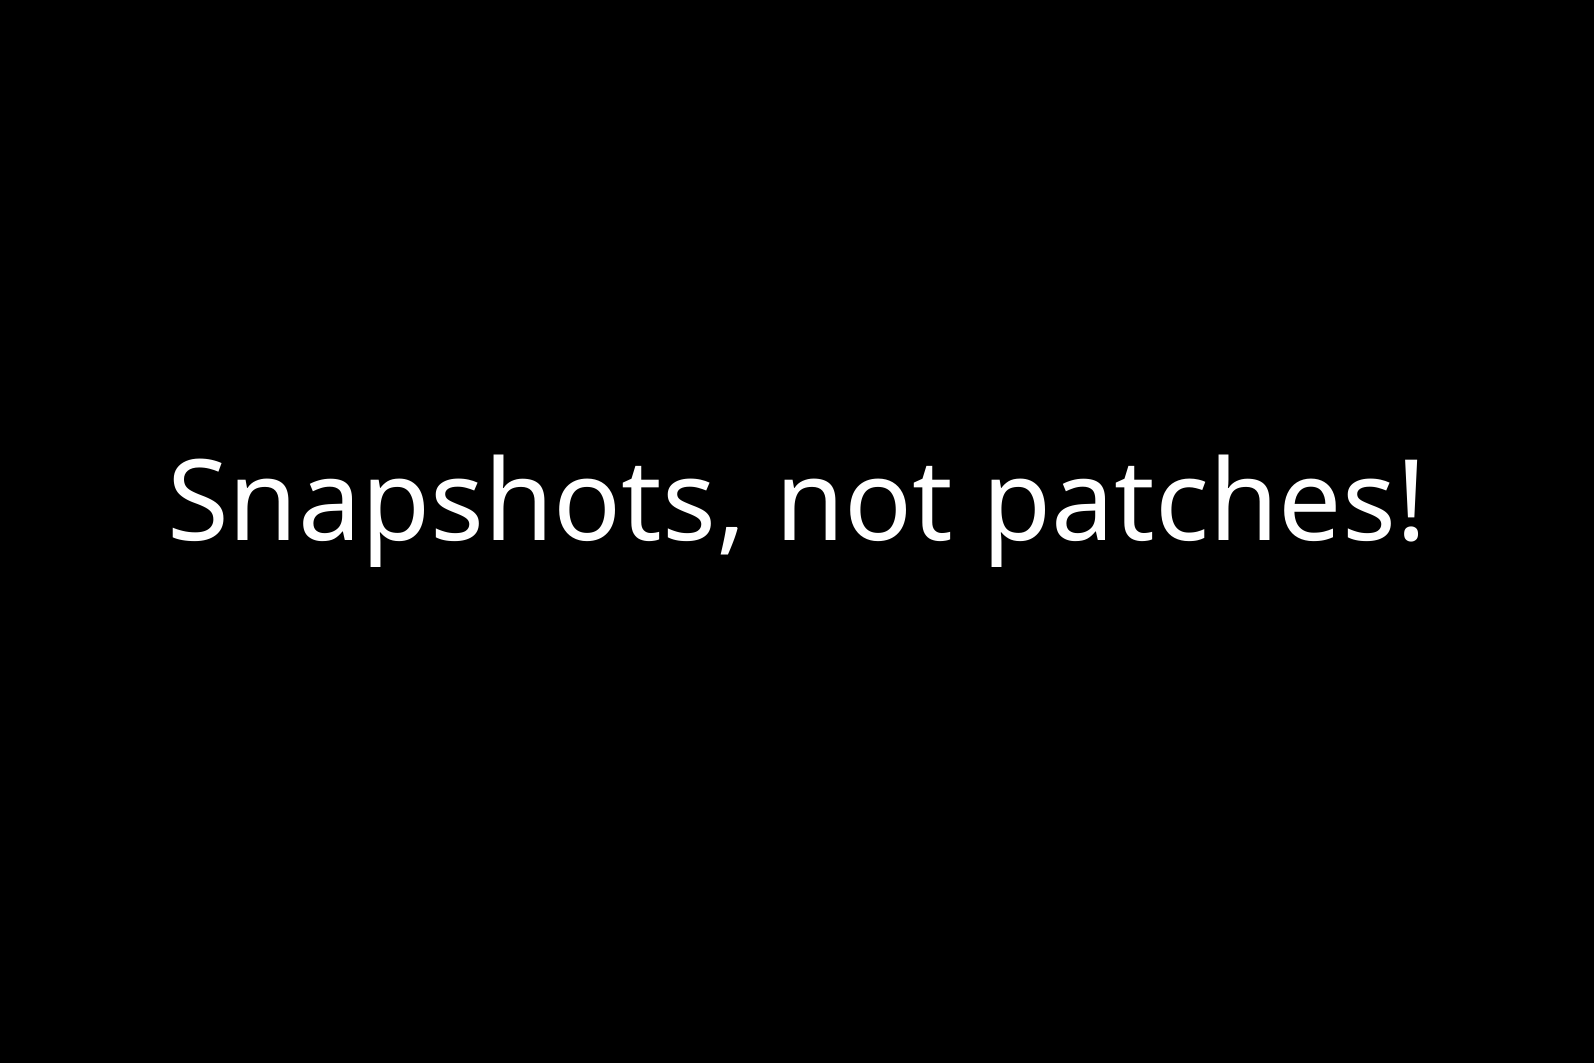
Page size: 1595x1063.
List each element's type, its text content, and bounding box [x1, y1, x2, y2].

subtitle Snapshots, not patches! [79, 42, 1515, 951]
